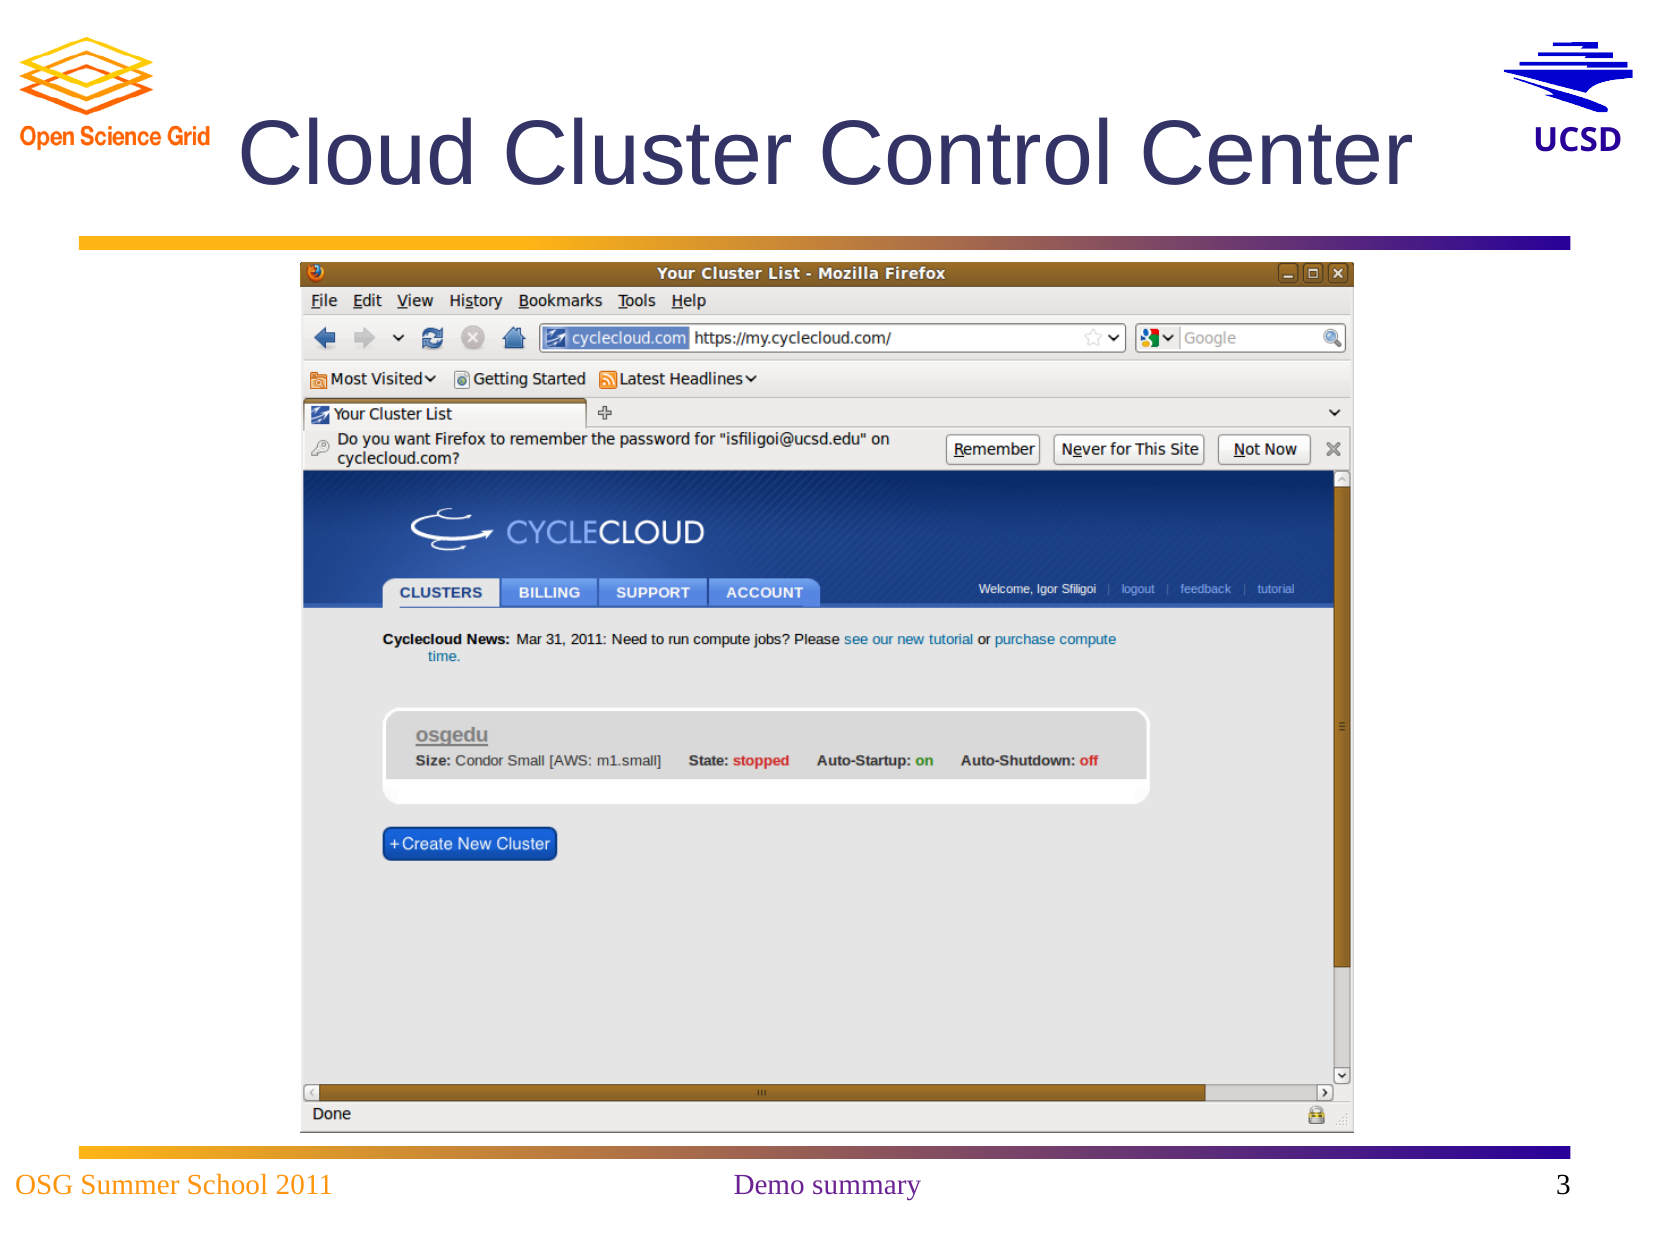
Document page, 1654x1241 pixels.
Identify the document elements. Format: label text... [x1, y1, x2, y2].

picture [0, 14, 229, 167]
picture [300, 262, 1354, 1133]
title Cloud Cluster Control Center [82, 56, 1571, 250]
picture [1495, 42, 1637, 118]
